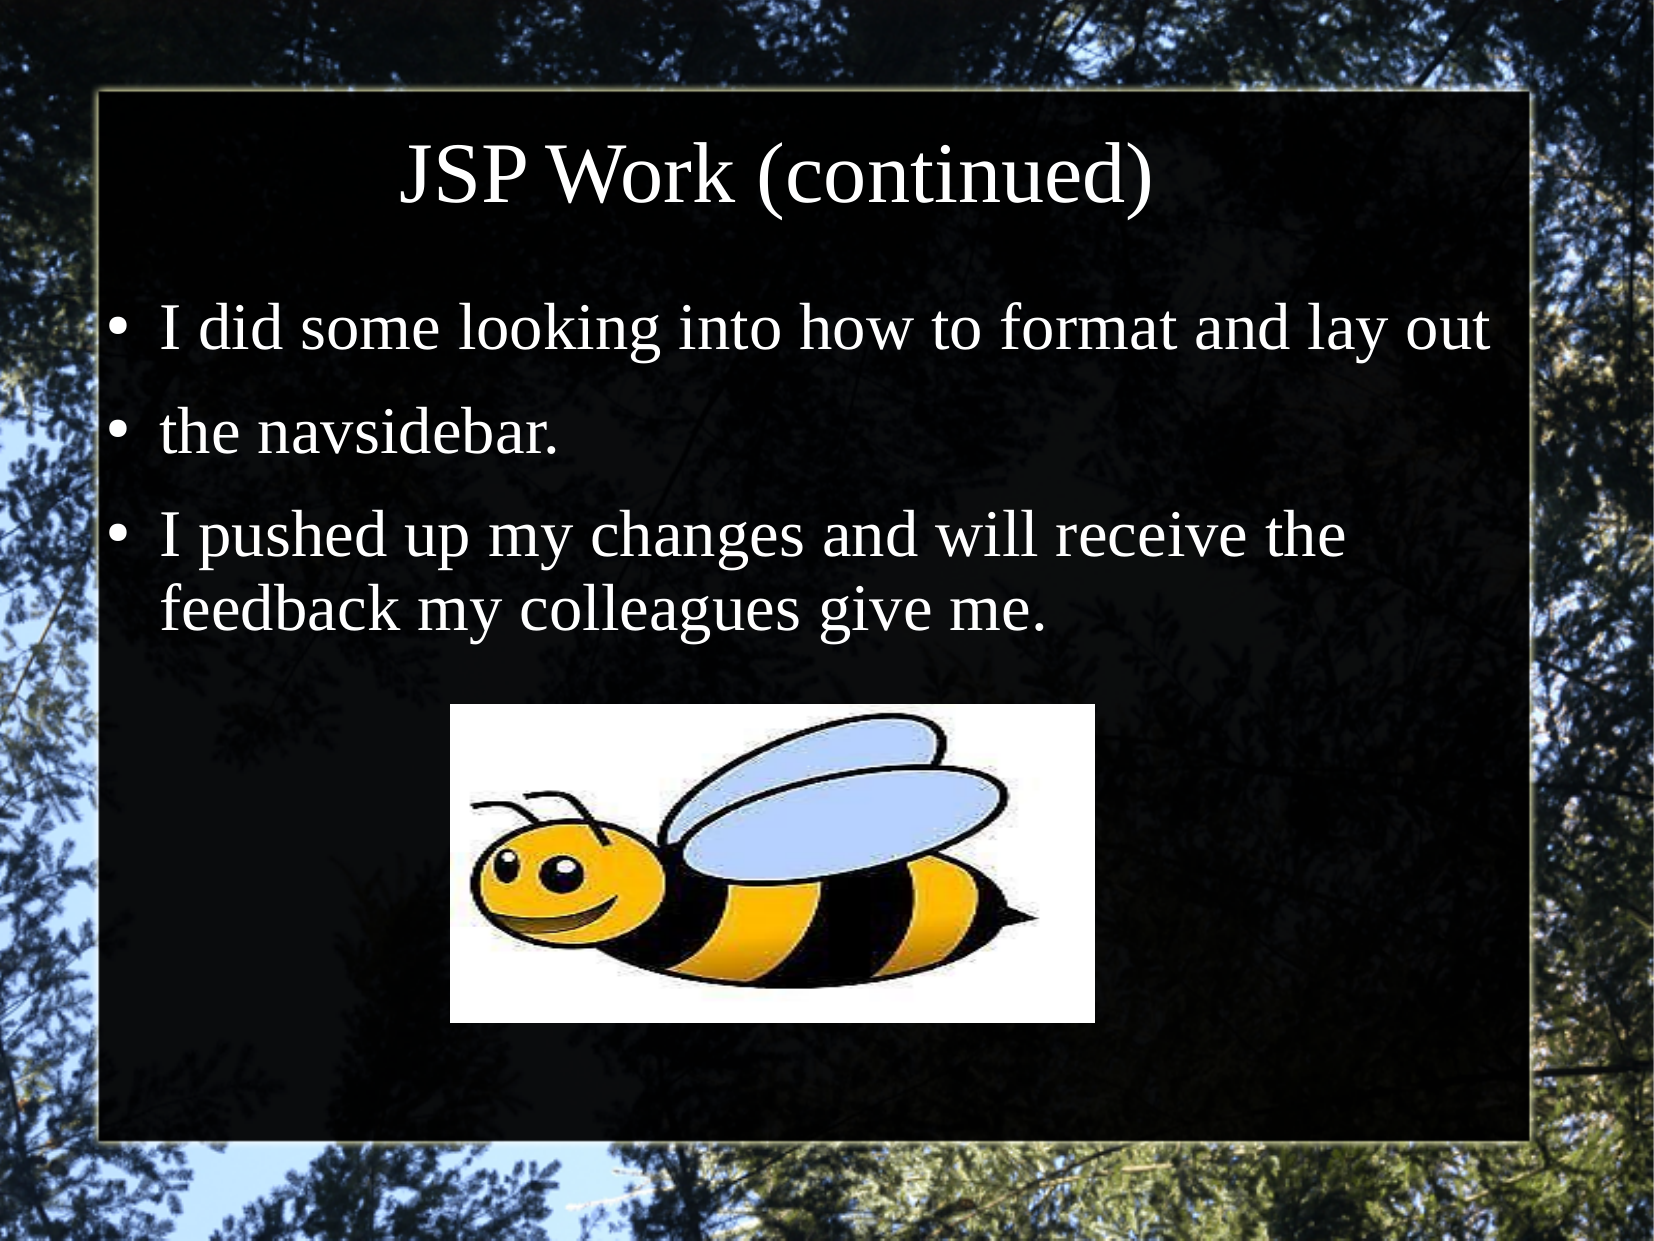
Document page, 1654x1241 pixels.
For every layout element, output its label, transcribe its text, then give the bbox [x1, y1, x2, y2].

title JSP Work (continued) [88, 88, 1536, 257]
list I did some looking into how to format and lay out the navsidebar. I pushed up my changes and will receive the feedback my colleagues give me. [88, 290, 1536, 1123]
picture [0, 0, 1654, 1241]
